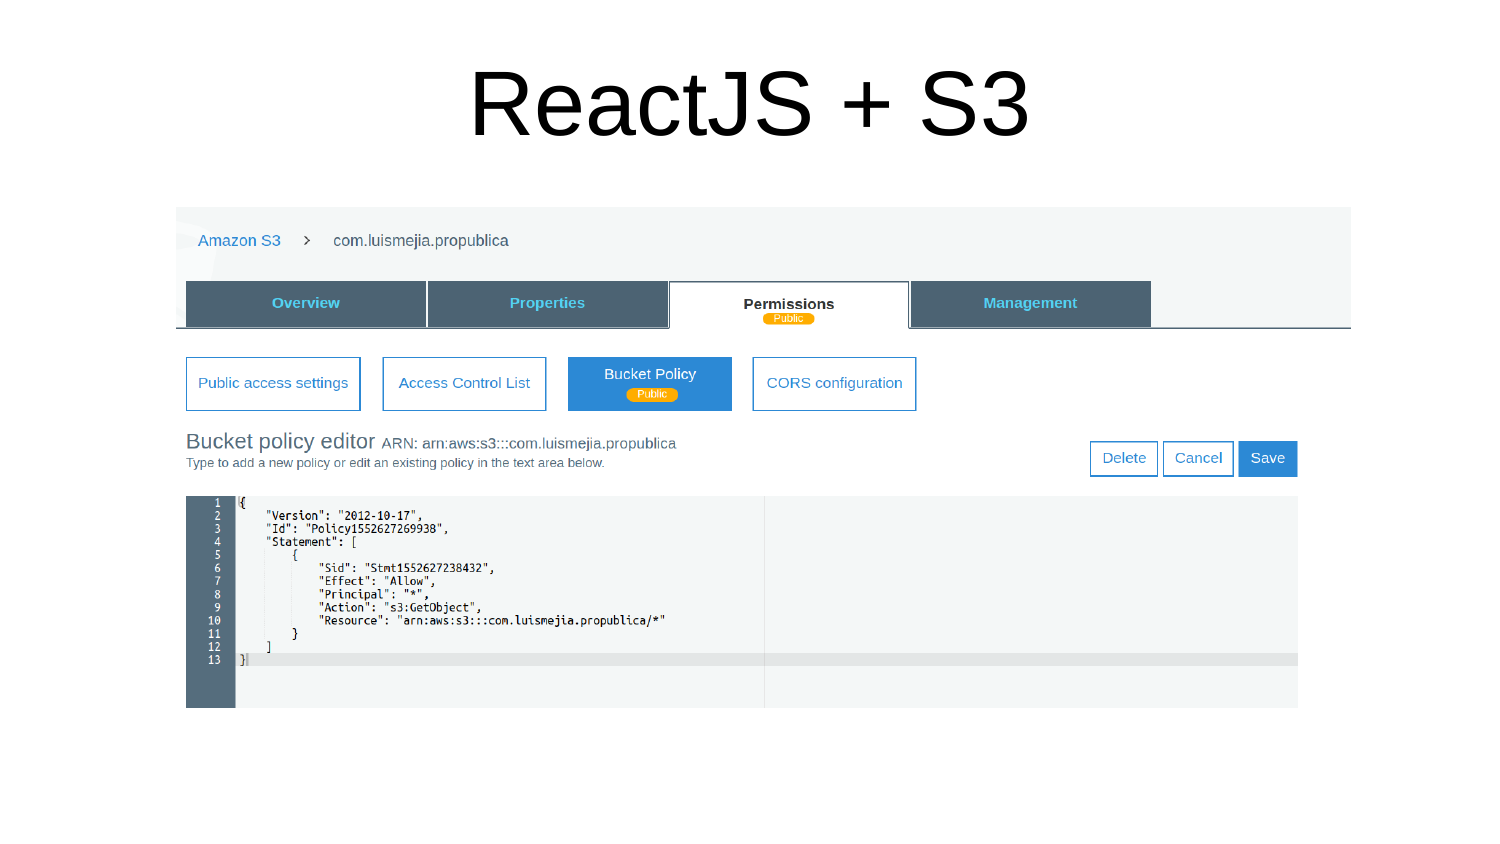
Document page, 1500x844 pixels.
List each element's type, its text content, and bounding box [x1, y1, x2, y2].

picture [176, 207, 1351, 708]
title ReactJS + S3 [75, 33, 1425, 175]
